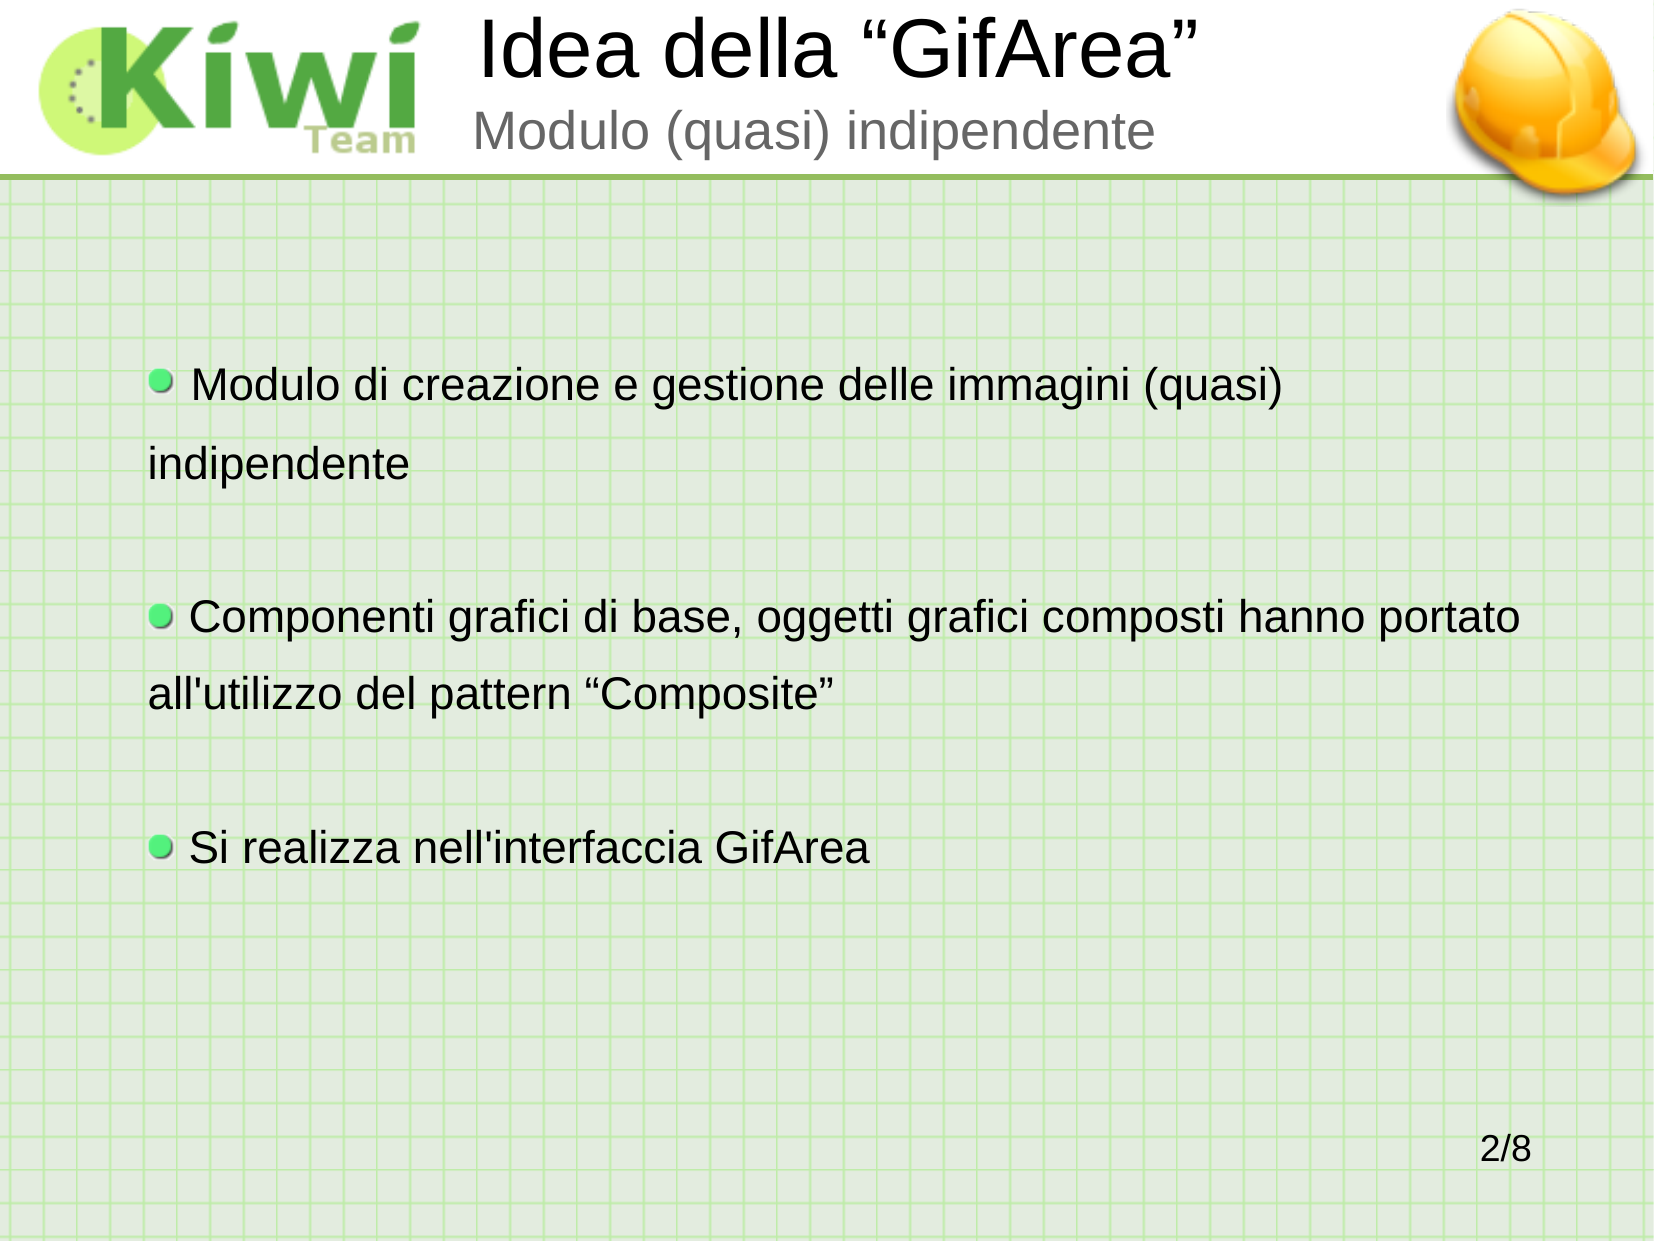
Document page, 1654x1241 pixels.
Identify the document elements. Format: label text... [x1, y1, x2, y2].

title Modulo (quasi) indipendente [472, 88, 1329, 173]
picture [0, 0, 1654, 1241]
text_box [0, 0, 1446, 174]
text_box Modulo di creazione e gestione delle immagini (quasi) indipendente Componenti grafici di base, oggetti grafici composti hanno portato all'utilizzo del pattern “Composite” Si realizza nell'interfaccia GifArea [147, 265, 1536, 916]
text_box 2/8 [1446, 1115, 1565, 1182]
picture [29, 7, 438, 166]
title Idea della “GifArea” [472, 0, 1205, 88]
